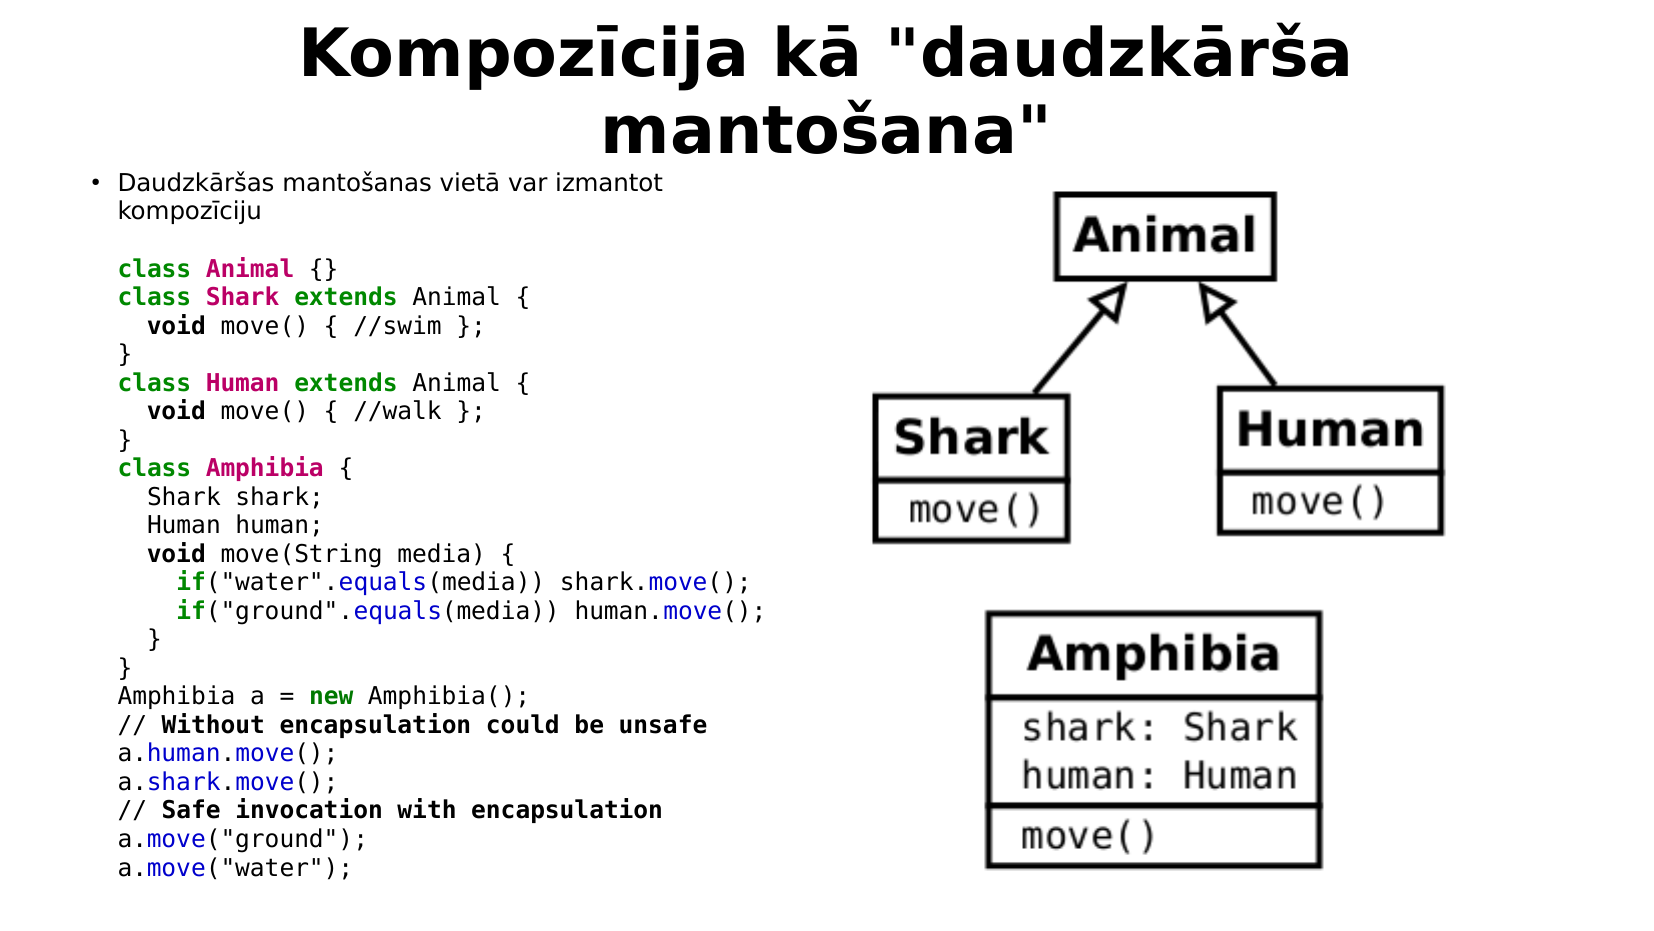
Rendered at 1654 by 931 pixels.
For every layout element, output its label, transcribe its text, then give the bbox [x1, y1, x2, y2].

title Kompozīcija kā "daudzkārša mantošana" [82, 13, 1571, 170]
list Daudzkāršas mantošanas vietā var izmantot kompozīciju class Animal {} class Shark extends Animal { void move() { //swim }; } class Human extends Animal { void move() { //walk }; } class Amphibia { Shark shark; Human human; void move(String media) { if("water".equals(media)) shark.move(); if("ground".equals(media)) human.move(); } } Amphibia a = new Amphibia(); // Without encapsulation could be unsafe a.human.move(); a.shark.move(); // Safe invocation with encapsulation a.move("ground"); a.move("water"); [82, 168, 793, 889]
picture [851, 168, 1516, 889]
